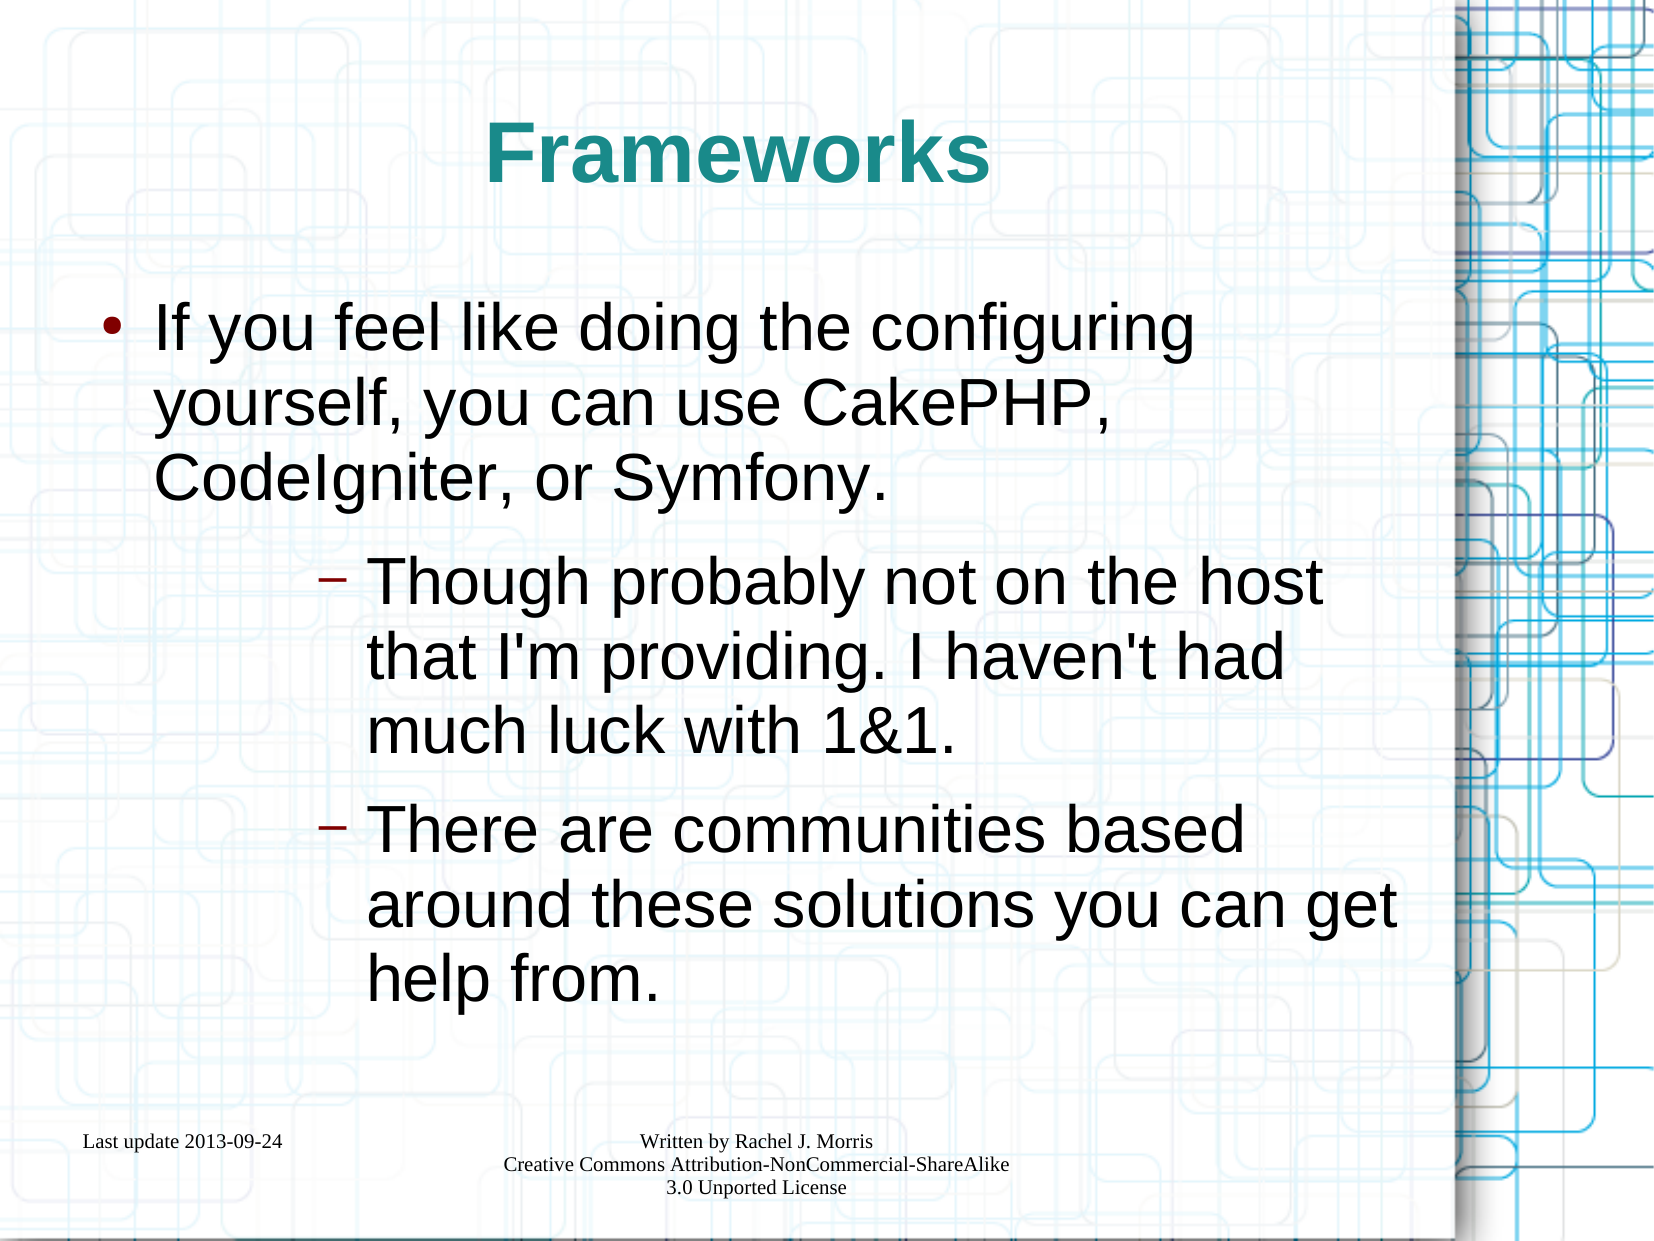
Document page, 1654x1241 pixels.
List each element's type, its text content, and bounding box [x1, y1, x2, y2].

picture [0, 0, 1654, 1241]
list If you feel like doing the configuring yourself, you can use CakePHP, CodeIgniter, or Symfony. Though probably not on the host that I'm providing. I haven't had much luck with 1&1. There are communities based around these solutions you can get help from. [82, 290, 1418, 1017]
title Frameworks [59, 49, 1418, 257]
